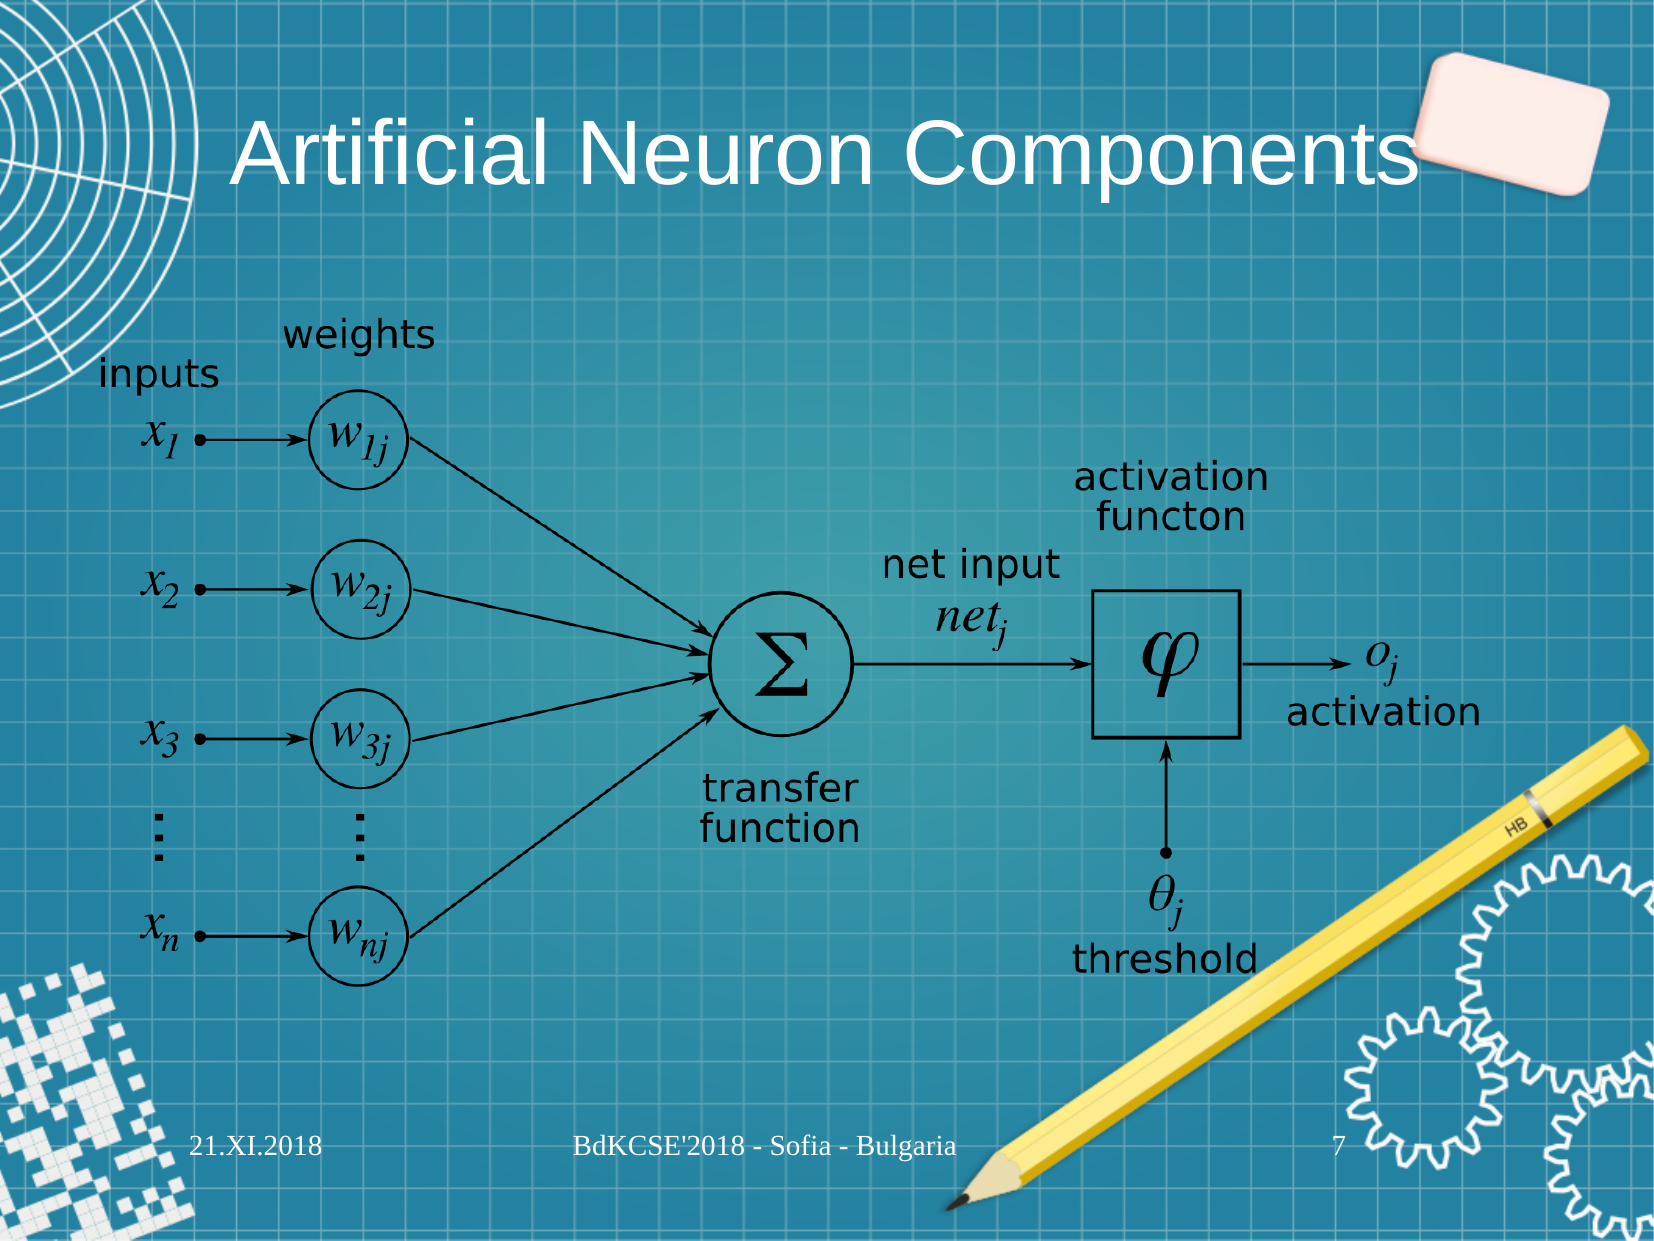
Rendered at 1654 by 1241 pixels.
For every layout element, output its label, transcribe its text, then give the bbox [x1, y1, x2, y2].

picture [0, 0, 1654, 1241]
title Artificial Neuron Components [82, 49, 1571, 257]
